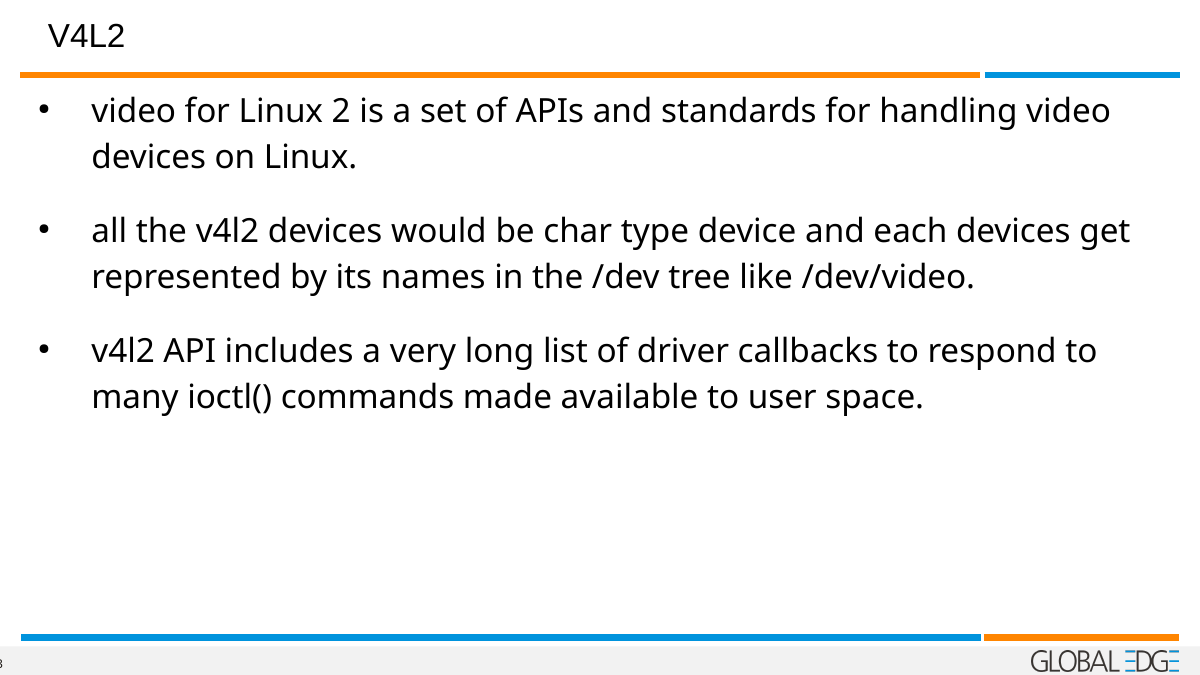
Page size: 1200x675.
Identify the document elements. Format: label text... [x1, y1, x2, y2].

title V4L2 [12, 9, 1088, 63]
picture [1031, 650, 1179, 672]
list video for Linux 2 is a set of APIs and standards for handling video devices on Linux. all the v4l2 devices would be char type device and each devices get represented by its names in the /dev tree like /dev/video. v4l2 API includes a very long list of driver callbacks to respond to many ioctl() commands made available to user space. [20, 87, 1179, 628]
